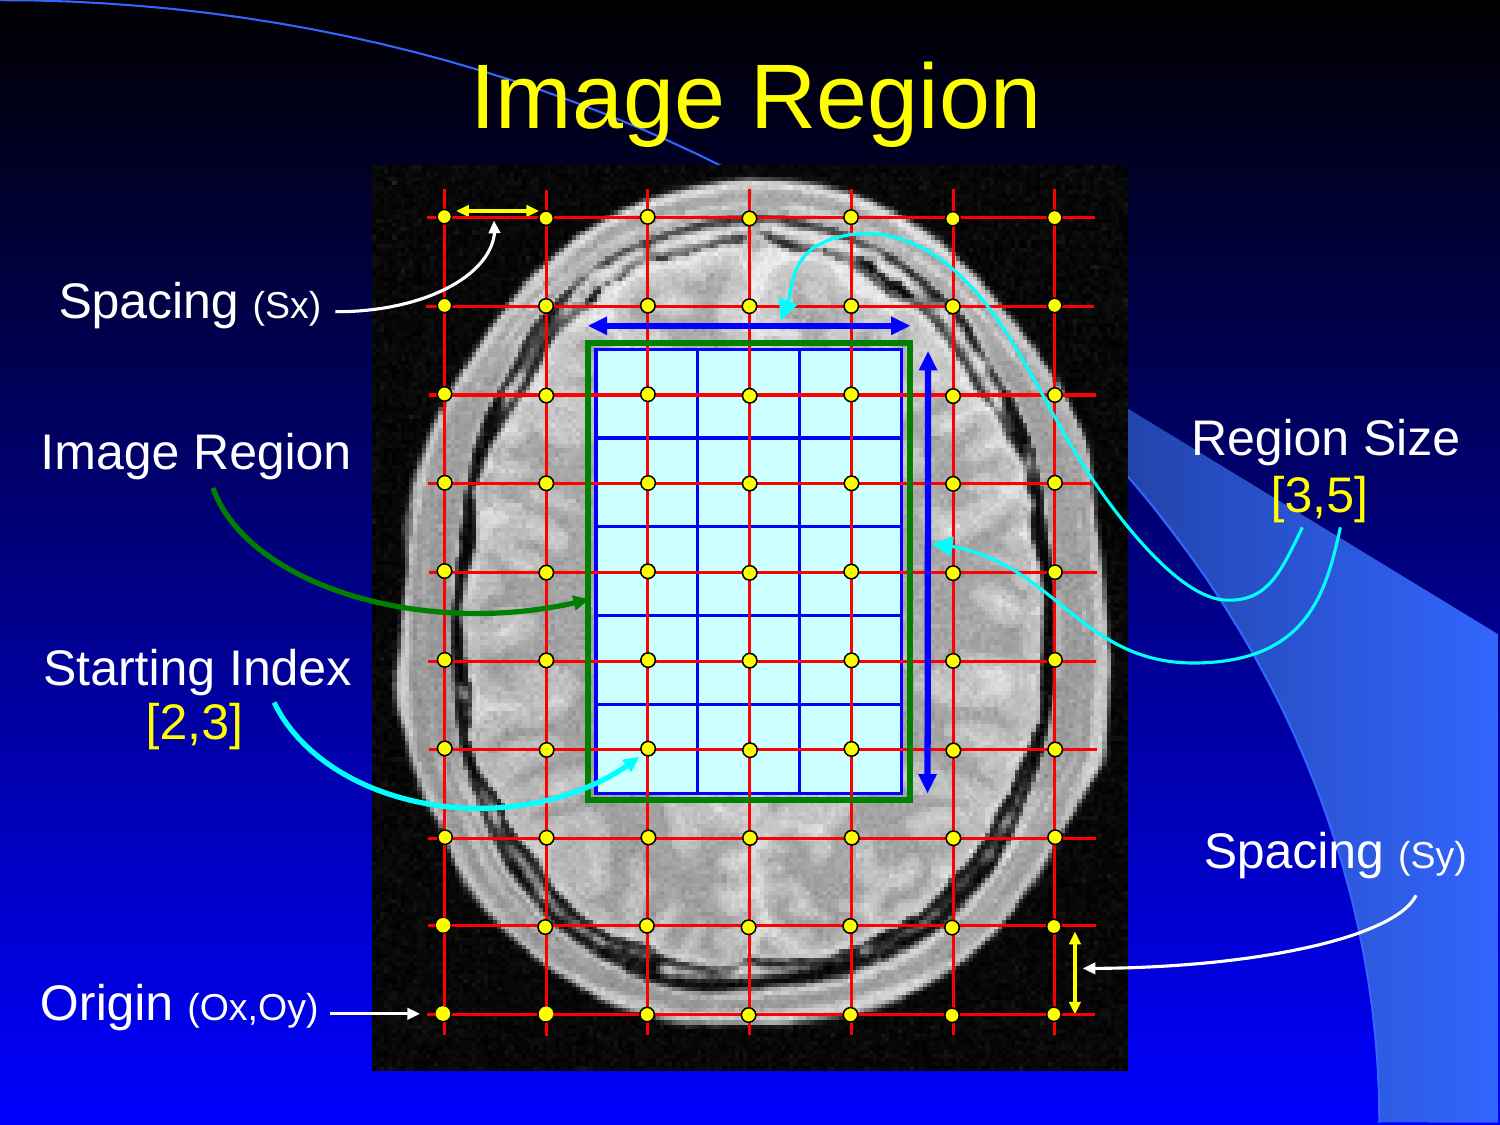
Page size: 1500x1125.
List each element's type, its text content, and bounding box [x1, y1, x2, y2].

picture [446, 219, 545, 305]
text_box [639, 918, 655, 934]
text_box [435, 1006, 452, 1022]
picture [548, 397, 585, 482]
picture [1056, 425, 1091, 482]
text_box [843, 209, 859, 225]
picture [649, 803, 748, 837]
text_box [1047, 564, 1063, 580]
picture [853, 346, 907, 393]
text_box [437, 475, 453, 491]
text_box [945, 211, 961, 227]
text_box [437, 209, 452, 224]
text_box [1047, 298, 1062, 313]
picture [853, 927, 952, 1013]
picture [931, 663, 952, 748]
text_box [639, 1007, 655, 1022]
picture [932, 485, 952, 543]
text_box [945, 476, 961, 492]
picture [446, 927, 545, 1013]
picture [446, 663, 545, 748]
text_box [2,3] [239, 703, 244, 749]
text_box [944, 1008, 960, 1023]
picture [649, 219, 748, 305]
picture [548, 574, 585, 605]
text_box [742, 830, 758, 846]
text_box [437, 741, 453, 756]
picture [649, 329, 748, 340]
picture [548, 219, 646, 305]
picture [548, 663, 585, 748]
picture [591, 346, 646, 393]
text_box [437, 386, 452, 402]
text_box [1046, 919, 1062, 934]
picture [548, 308, 646, 393]
text_box [1047, 475, 1063, 491]
picture [902, 397, 907, 482]
text_box [1046, 1006, 1062, 1022]
picture [446, 485, 545, 571]
text_box [3,5] [1270, 476, 1274, 522]
picture [548, 840, 646, 924]
title Image Region [112, 17, 1401, 175]
picture [751, 840, 850, 924]
picture [1025, 574, 1053, 595]
picture [931, 574, 952, 660]
picture [853, 236, 952, 305]
text_box [640, 298, 656, 313]
text_box [538, 388, 554, 403]
picture [955, 397, 1053, 482]
text_box [1047, 829, 1063, 845]
text_box [640, 209, 655, 225]
picture [751, 308, 850, 323]
text_box [944, 920, 960, 935]
text_box [945, 653, 961, 669]
text_box [3,5] [1278, 476, 1360, 522]
picture [902, 485, 907, 571]
text_box [742, 211, 757, 226]
picture [790, 237, 850, 305]
text_box [843, 298, 859, 314]
picture [751, 803, 850, 837]
text_box [641, 830, 656, 845]
picture [853, 751, 952, 837]
text_box [946, 830, 961, 846]
text_box [437, 829, 453, 845]
picture [591, 574, 596, 660]
text_box [437, 298, 452, 313]
picture [955, 274, 983, 305]
text_box [742, 298, 757, 314]
text_box [1047, 652, 1063, 668]
picture [446, 804, 545, 837]
text_box Origin (Ox,Oy) [25, 977, 334, 1038]
picture [913, 663, 924, 748]
picture [1056, 485, 1128, 647]
picture [932, 397, 952, 482]
text_box Starting Index [28, 642, 367, 703]
picture [955, 574, 1053, 660]
picture [372, 605, 443, 803]
picture [955, 549, 1010, 571]
text_box [1047, 210, 1062, 225]
text_box [437, 563, 452, 579]
text_box [538, 565, 554, 580]
picture [902, 663, 907, 748]
picture [902, 574, 907, 660]
picture [372, 175, 1128, 523]
picture [446, 397, 545, 482]
text_box [843, 1007, 858, 1023]
text_box [844, 830, 860, 846]
text_box [538, 475, 554, 491]
text_box [538, 298, 554, 314]
picture [913, 485, 924, 571]
text_box [945, 565, 961, 581]
picture [955, 927, 1053, 1013]
text_box Image Region [25, 426, 367, 487]
text_box [741, 1007, 756, 1023]
text_box [1047, 387, 1063, 403]
picture [591, 751, 596, 782]
text_box [945, 299, 961, 314]
picture [446, 612, 545, 660]
text_box [538, 653, 554, 668]
picture [751, 329, 850, 340]
picture [751, 927, 850, 1013]
text_box [437, 652, 453, 668]
text_box [842, 918, 858, 934]
picture [955, 219, 1053, 305]
picture [446, 840, 545, 924]
picture [548, 927, 646, 1013]
picture [913, 574, 924, 660]
picture [992, 308, 1053, 393]
text_box [3,5] [1364, 476, 1369, 522]
text_box [538, 210, 554, 226]
picture [591, 663, 596, 748]
picture [649, 840, 748, 924]
picture [591, 787, 646, 797]
picture [372, 604, 1128, 1071]
picture [853, 308, 952, 393]
text_box [537, 919, 553, 935]
picture [955, 663, 1053, 748]
picture [591, 397, 596, 482]
picture [1048, 400, 1053, 408]
picture [913, 397, 924, 482]
picture [853, 840, 952, 924]
picture [649, 308, 748, 323]
picture [751, 219, 850, 305]
picture [955, 308, 1039, 393]
picture [548, 751, 585, 797]
text_box Spacing (Sx) [43, 275, 337, 336]
text_box [946, 743, 961, 758]
text_box Region Size [1176, 412, 1475, 473]
picture [372, 293, 443, 609]
text_box Spacing (Sy) [1189, 825, 1482, 886]
picture [548, 604, 585, 660]
text_box [2,3] [153, 703, 235, 749]
picture [931, 545, 952, 571]
text_box [945, 388, 961, 404]
picture [649, 927, 748, 1013]
picture [548, 485, 585, 571]
picture [446, 574, 545, 610]
picture [446, 751, 545, 805]
picture [591, 485, 596, 571]
text_box [537, 1006, 554, 1023]
picture [955, 485, 1053, 571]
text_box [741, 919, 756, 935]
text_box [539, 830, 554, 846]
picture [853, 751, 907, 797]
text_box [596, 349, 902, 794]
text_box [539, 742, 554, 758]
picture [853, 219, 952, 265]
picture [955, 840, 1053, 924]
text_box [2,3] [145, 703, 149, 749]
text_box [1047, 742, 1063, 757]
text_box [435, 917, 451, 933]
picture [548, 792, 646, 837]
picture [955, 751, 1053, 837]
picture [446, 308, 545, 393]
